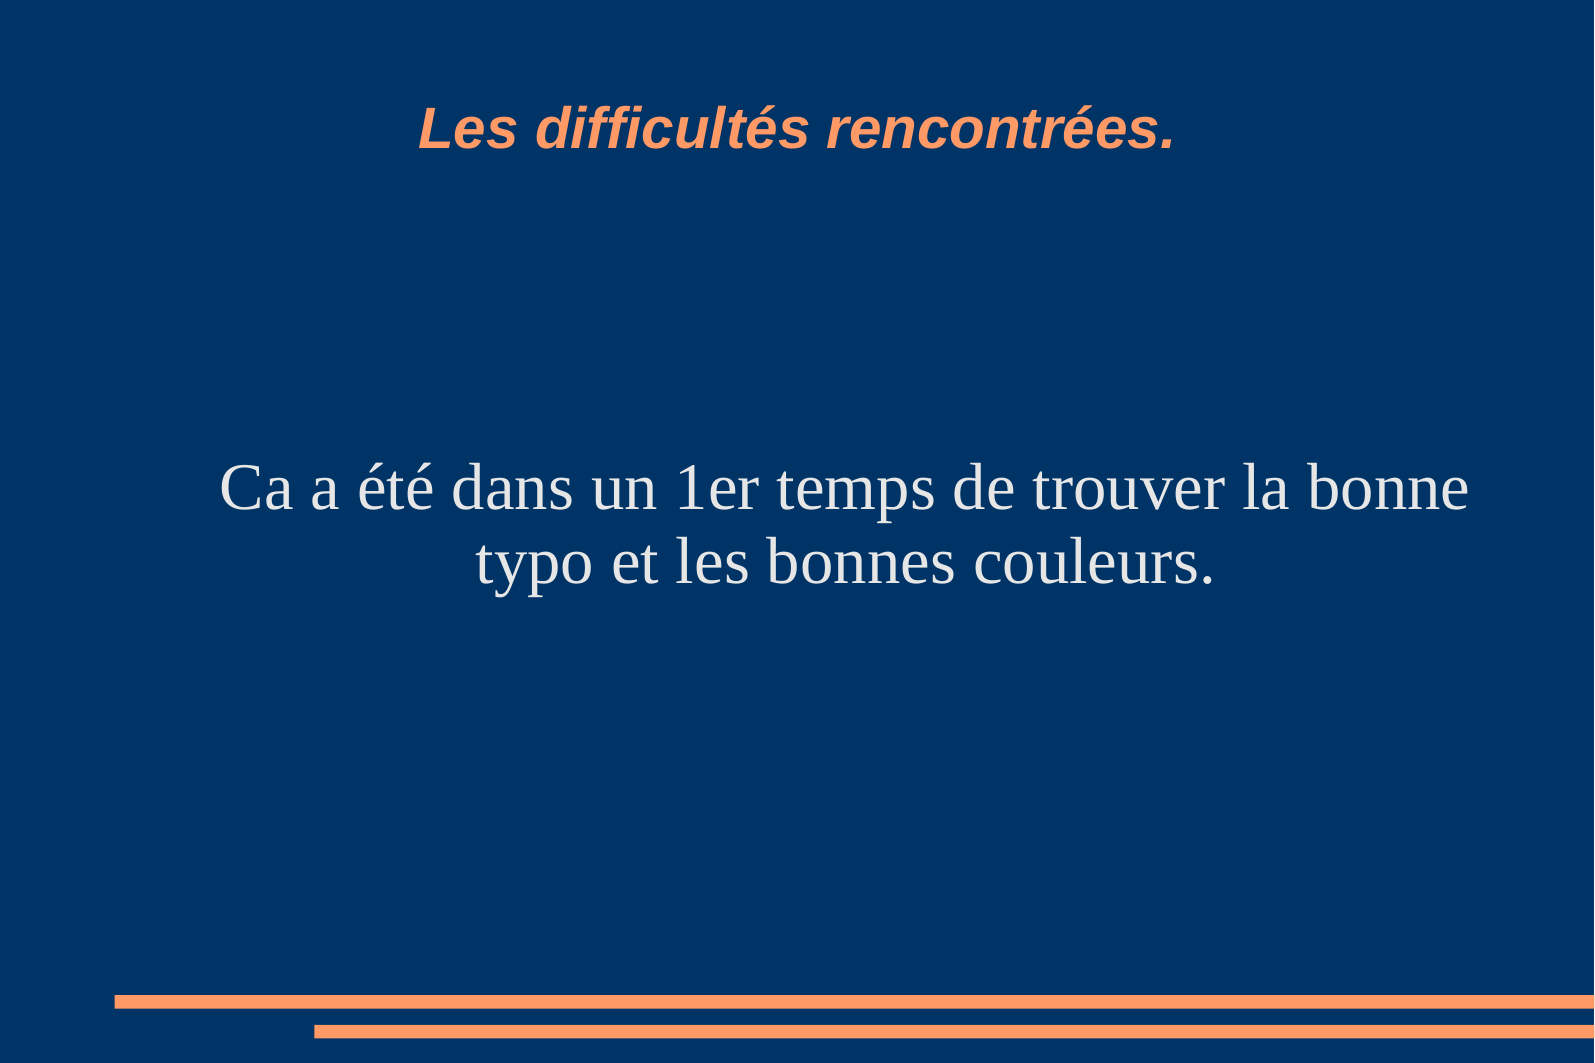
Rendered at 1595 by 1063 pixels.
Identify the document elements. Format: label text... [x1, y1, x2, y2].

title Les difficultés rencontrées. [117, 39, 1479, 218]
list Ca a été dans un 1er temps de trouver la bonne typo et les bonnes couleurs. [117, 276, 1505, 971]
